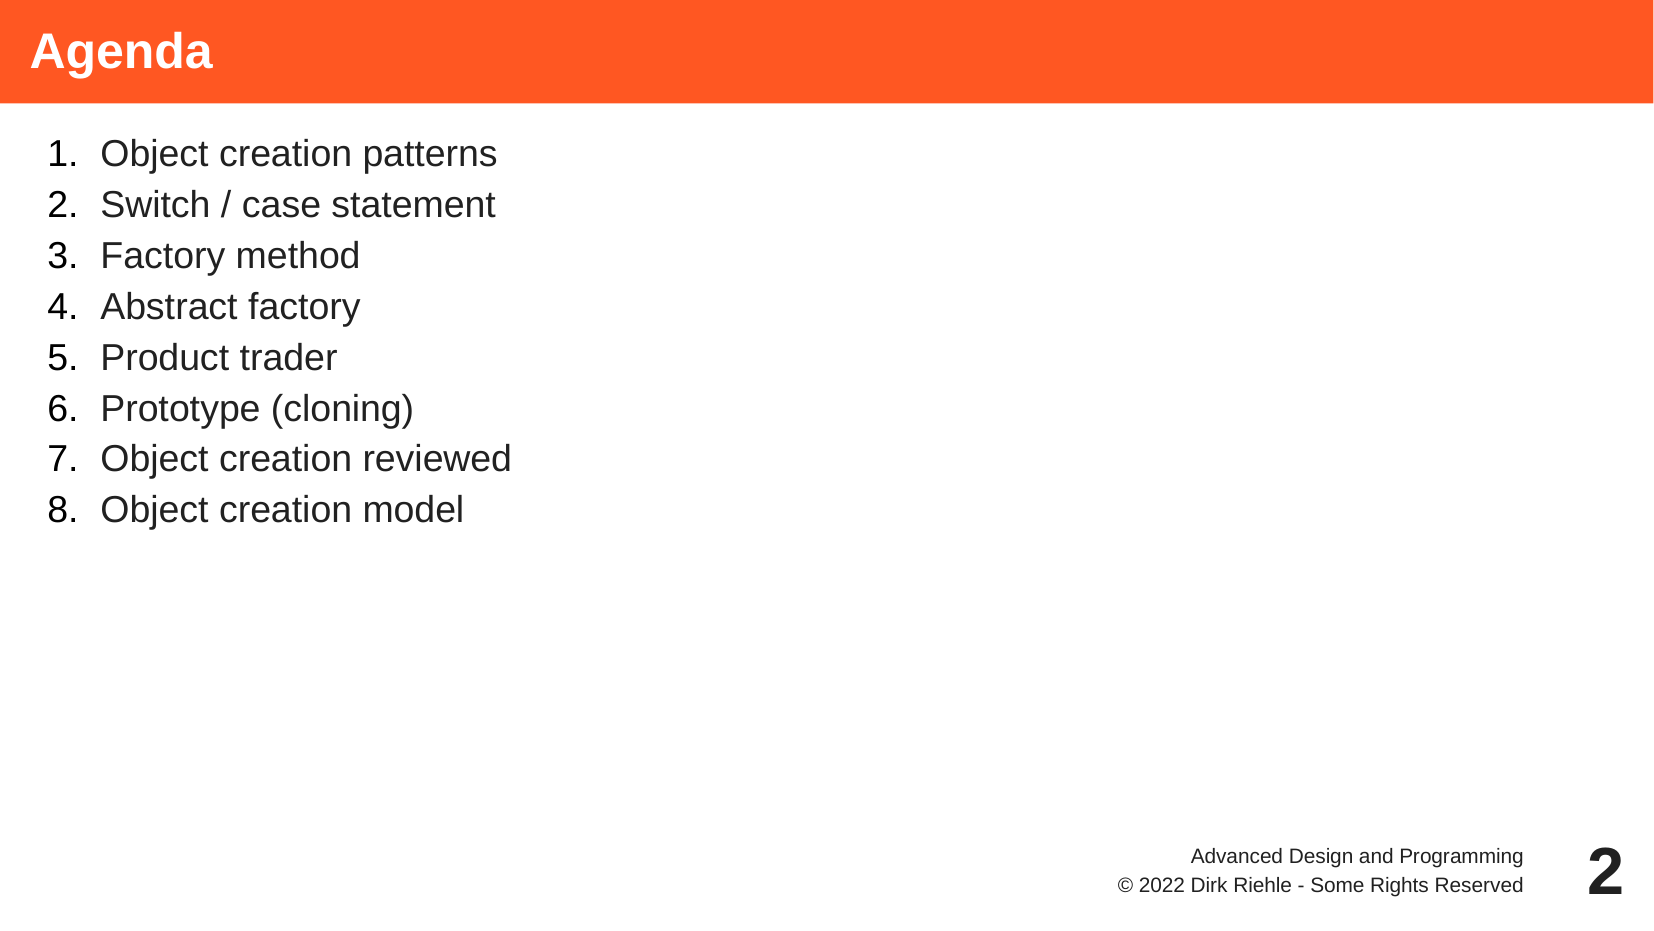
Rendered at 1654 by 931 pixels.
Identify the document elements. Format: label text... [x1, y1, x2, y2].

list Object creation patterns Switch / case statement Factory method Abstract factory Product trader Prototype (cloning) Object creation reviewed Object creation model [29, 132, 1625, 813]
title Agenda [0, 0, 1654, 104]
